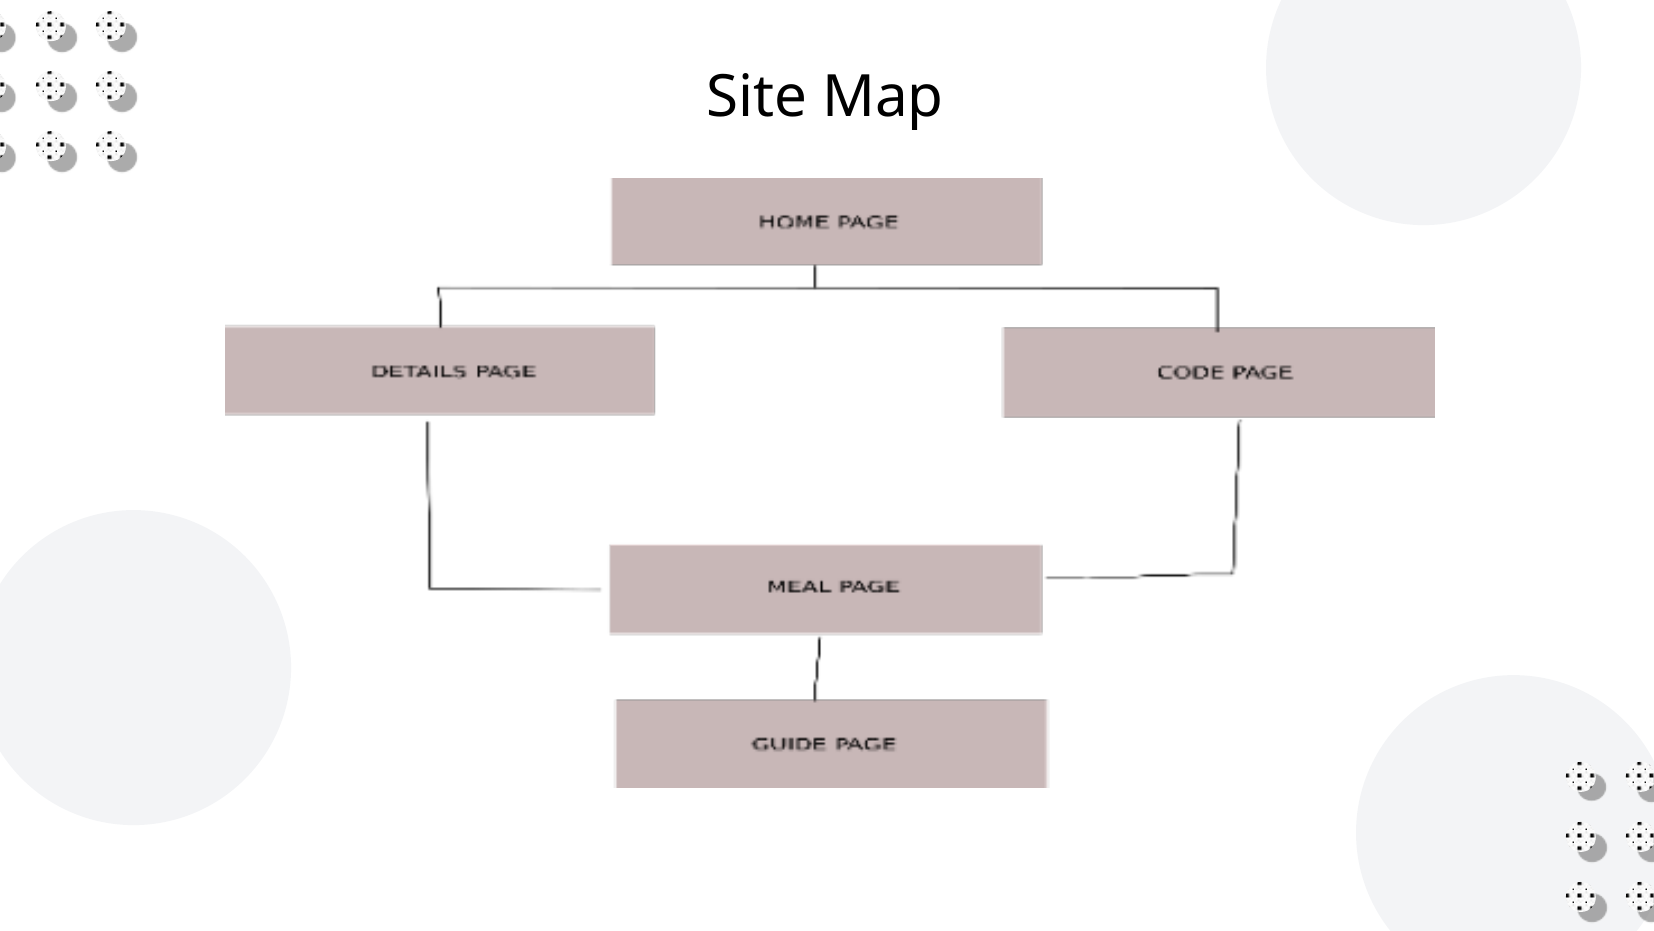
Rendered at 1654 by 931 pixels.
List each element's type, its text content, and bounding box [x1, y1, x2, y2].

picture [1625, 761, 1654, 792]
picture [1565, 881, 1596, 912]
picture [1625, 821, 1654, 852]
picture [0, 74, 6, 99]
picture [95, 71, 126, 102]
picture [35, 11, 66, 42]
picture [35, 71, 66, 102]
text_box Site Map [187, 46, 1463, 121]
picture [95, 11, 126, 42]
picture [95, 131, 127, 162]
picture [225, 178, 1435, 788]
picture [0, 14, 6, 39]
picture [1565, 821, 1596, 852]
picture [1625, 881, 1654, 912]
picture [1565, 761, 1596, 792]
picture [0, 134, 7, 159]
picture [35, 131, 67, 162]
